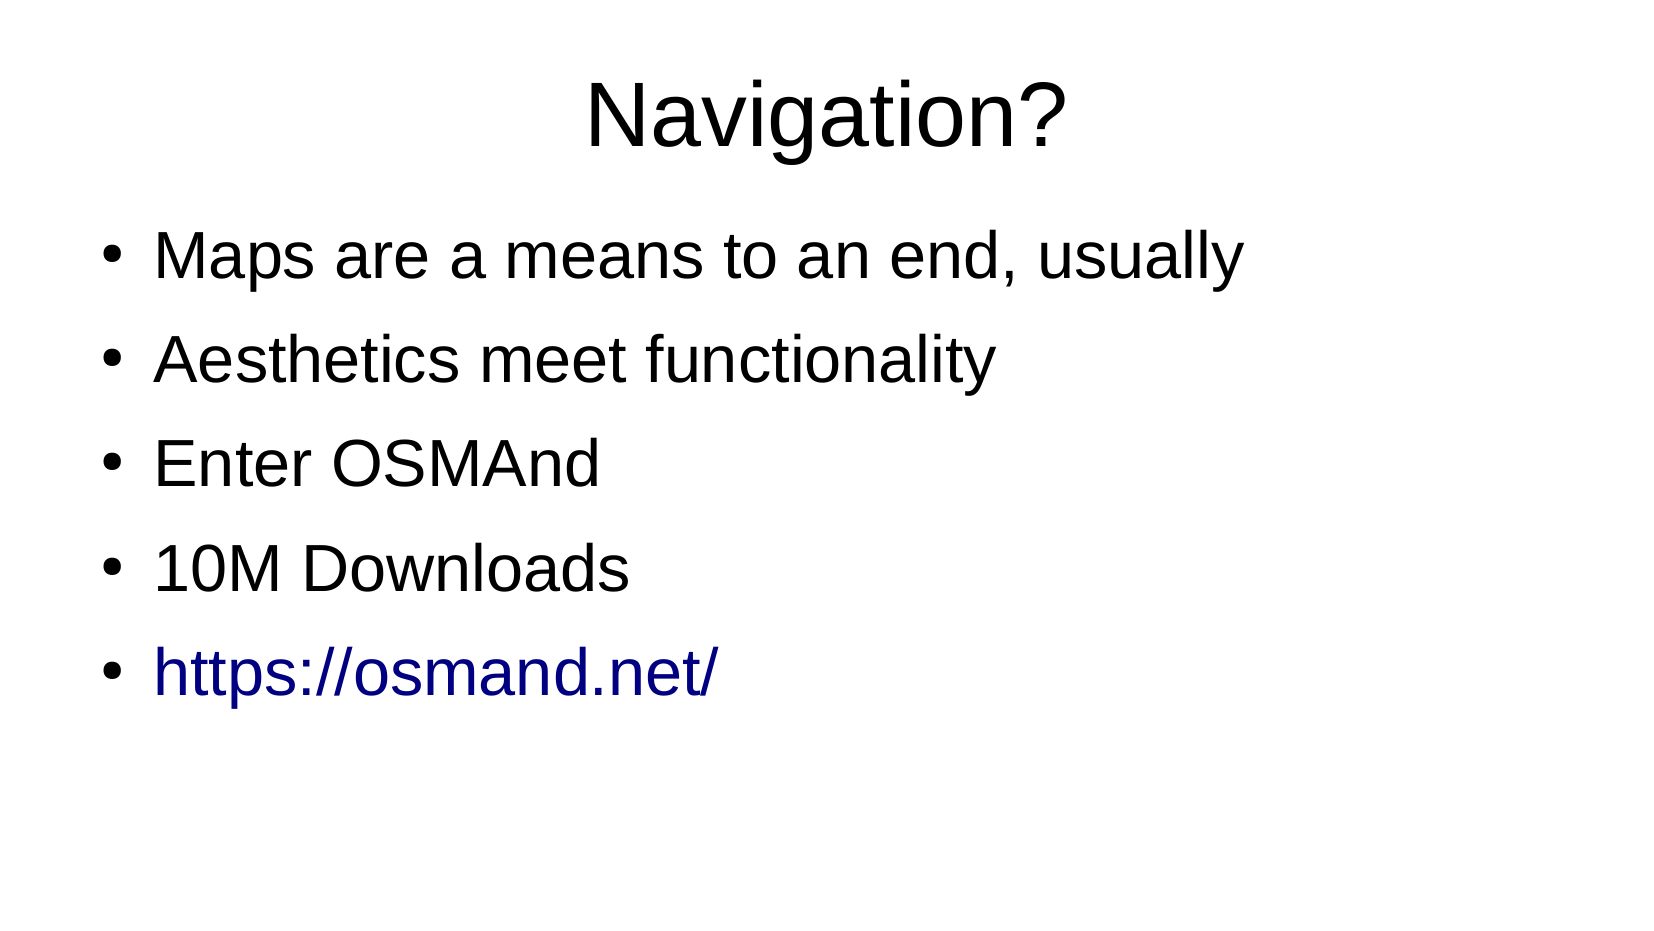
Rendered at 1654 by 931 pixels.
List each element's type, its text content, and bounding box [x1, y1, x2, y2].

list Maps are a means to an end, usually Aesthetics meet functionality Enter OSMAnd 10M Downloads https://osmand.net/ [82, 217, 1571, 758]
title Navigation? [82, 37, 1571, 193]
